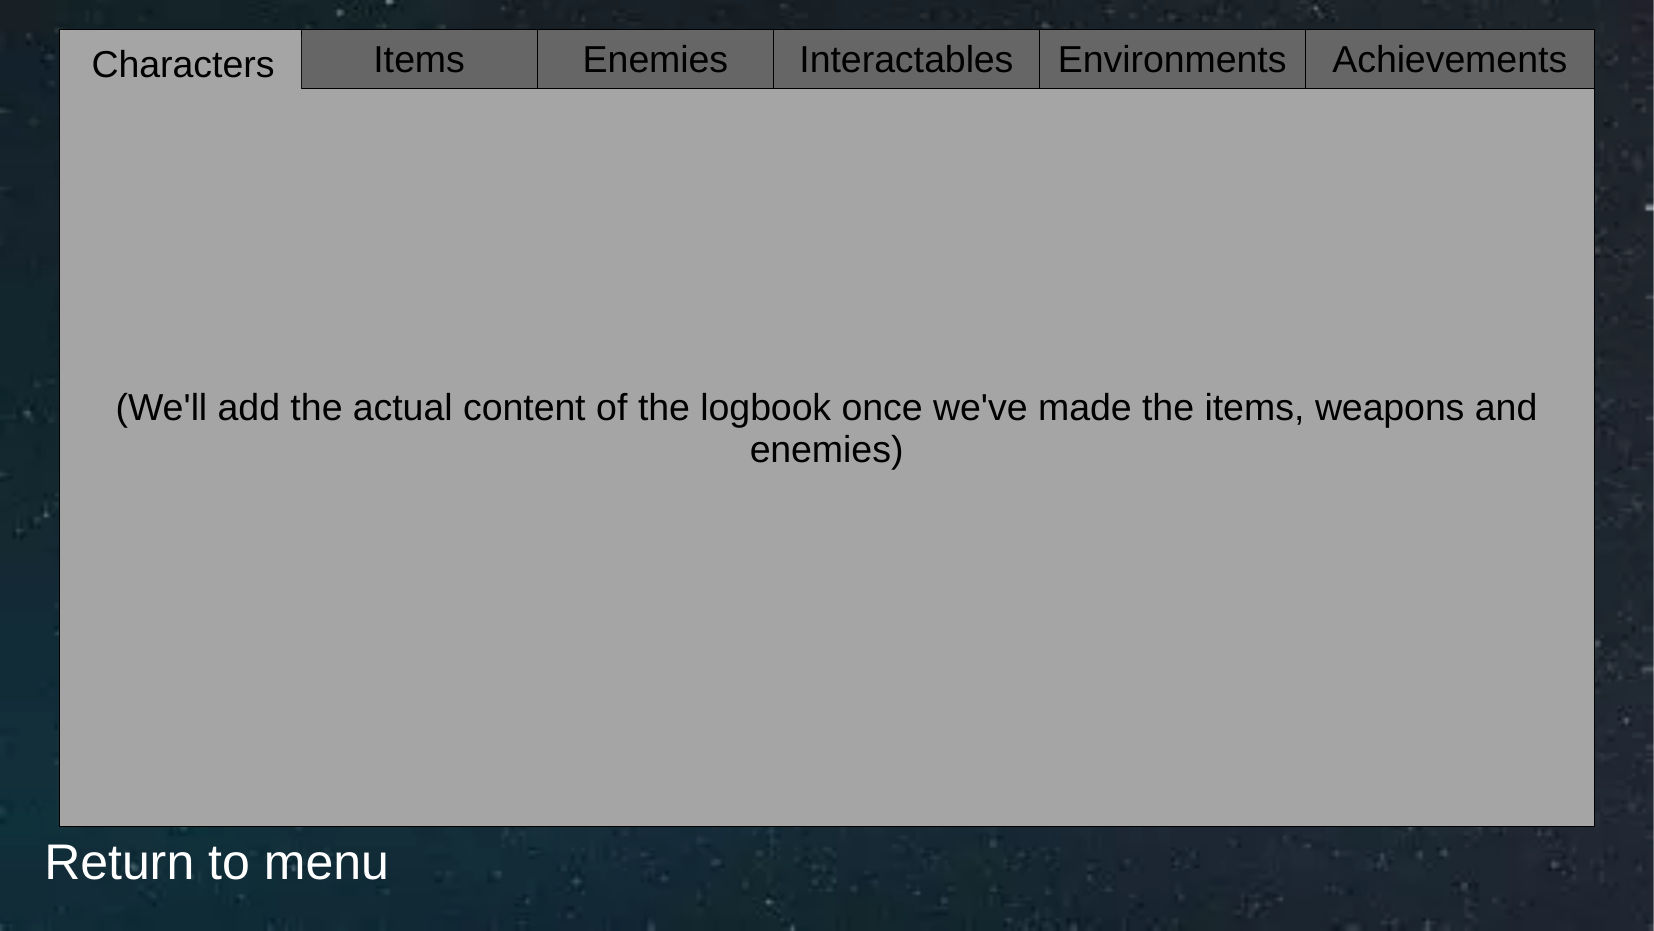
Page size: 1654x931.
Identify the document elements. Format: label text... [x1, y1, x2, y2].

text_box Characters [64, 35, 302, 95]
text_box Achievements [1305, 29, 1595, 89]
text_box Return to menu [29, 827, 414, 898]
picture [0, 0, 1654, 931]
text_box Items [301, 29, 537, 89]
text_box Environments [1039, 29, 1305, 89]
text_box (We'll add the actual content of the logbook once we've made the items, weapons and enemies) [59, 29, 1595, 827]
text_box Enemies [537, 29, 773, 89]
text_box Interactables [773, 29, 1039, 89]
